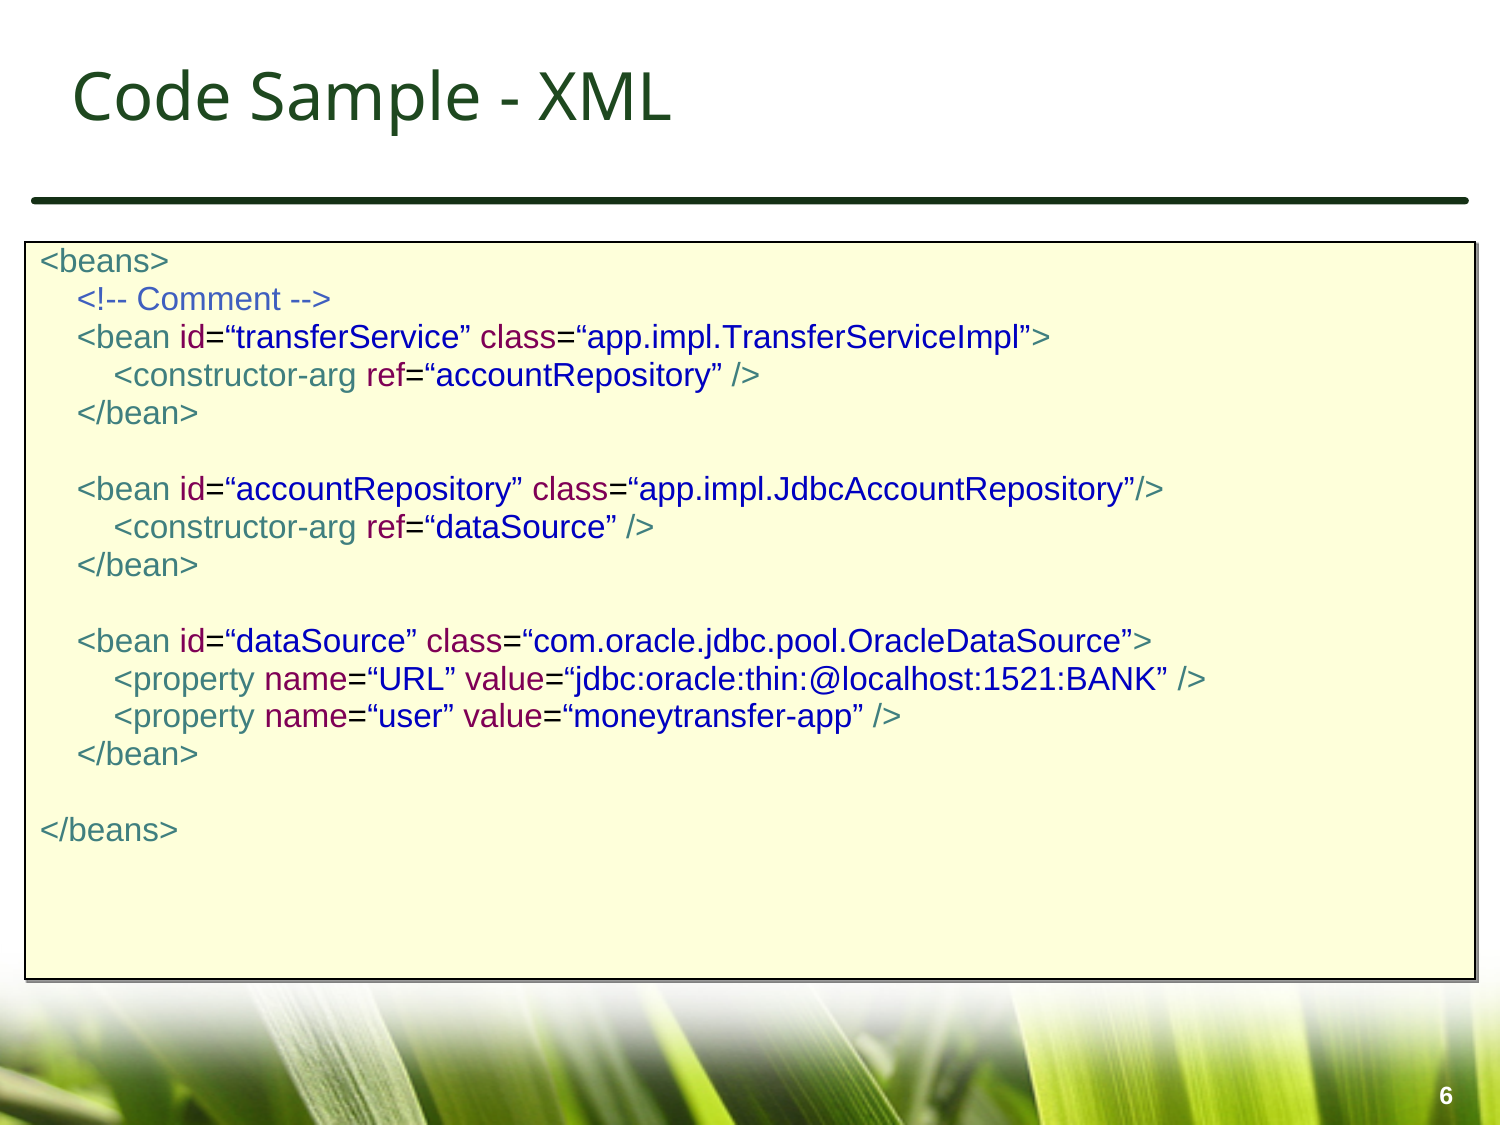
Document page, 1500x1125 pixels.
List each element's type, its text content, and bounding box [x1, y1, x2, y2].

title Code Sample - XML [56, 13, 1089, 176]
text_box <beans> <!-- Comment --> <bean id=“transferService” class=“app.impl.TransferServiceImpl”> <constructor-arg ref=“accountRepository” /> </bean> <bean id=“accountRepository” class=“app.impl.JdbcAccountRepository”/> <constructor-arg ref=“dataSource” /> </bean> <bean id=“dataSource” class=“com.oracle.jdbc.pool.OracleDataSource”> <property name=“URL” value=“jdbc:oracle:thin:@localhost:1521:BANK” /> <property name=“user” value=“moneytransfer-app” /> </bean> </beans> [24, 241, 1476, 980]
picture [0, 944, 1500, 1125]
